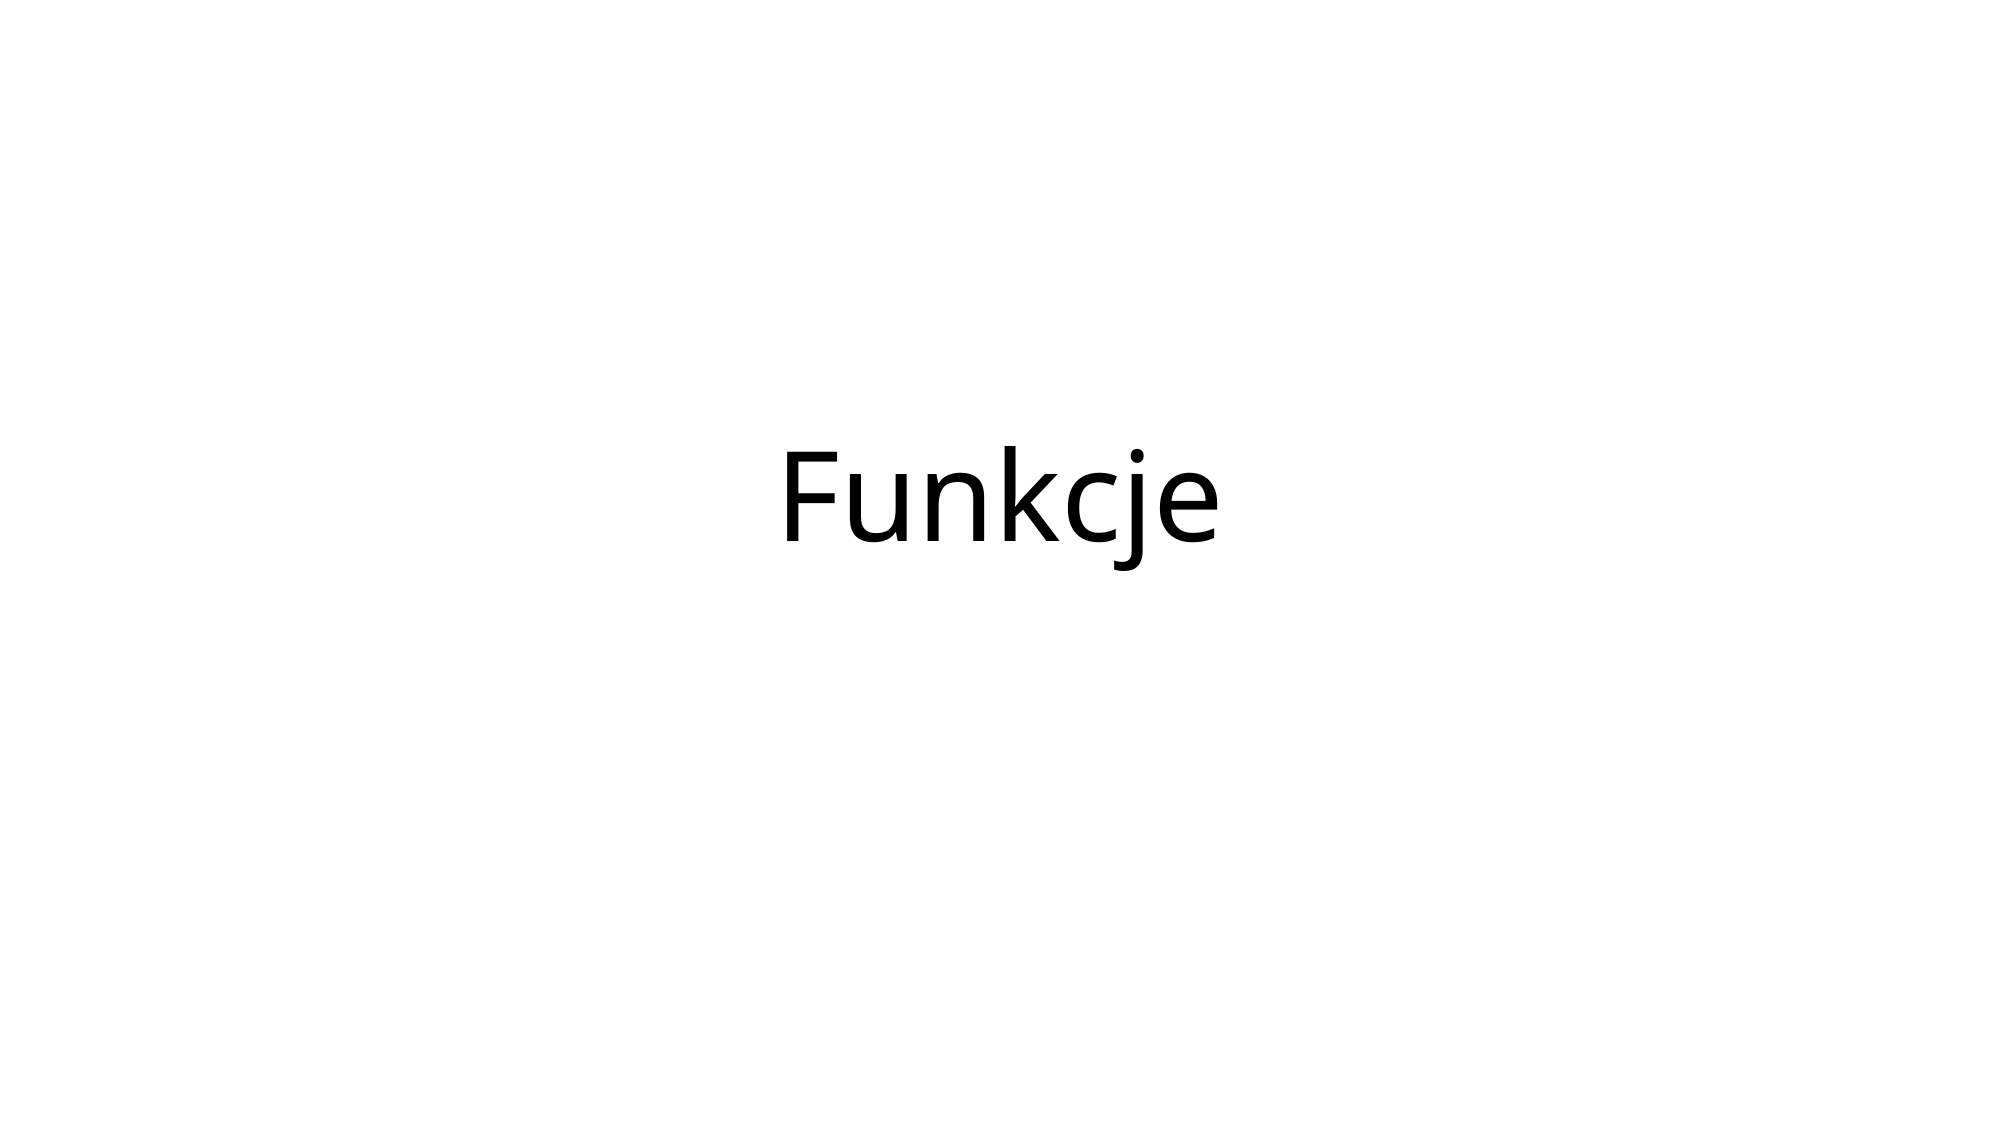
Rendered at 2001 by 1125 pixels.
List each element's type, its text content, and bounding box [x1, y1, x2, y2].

title Funkcje [249, 184, 1750, 576]
